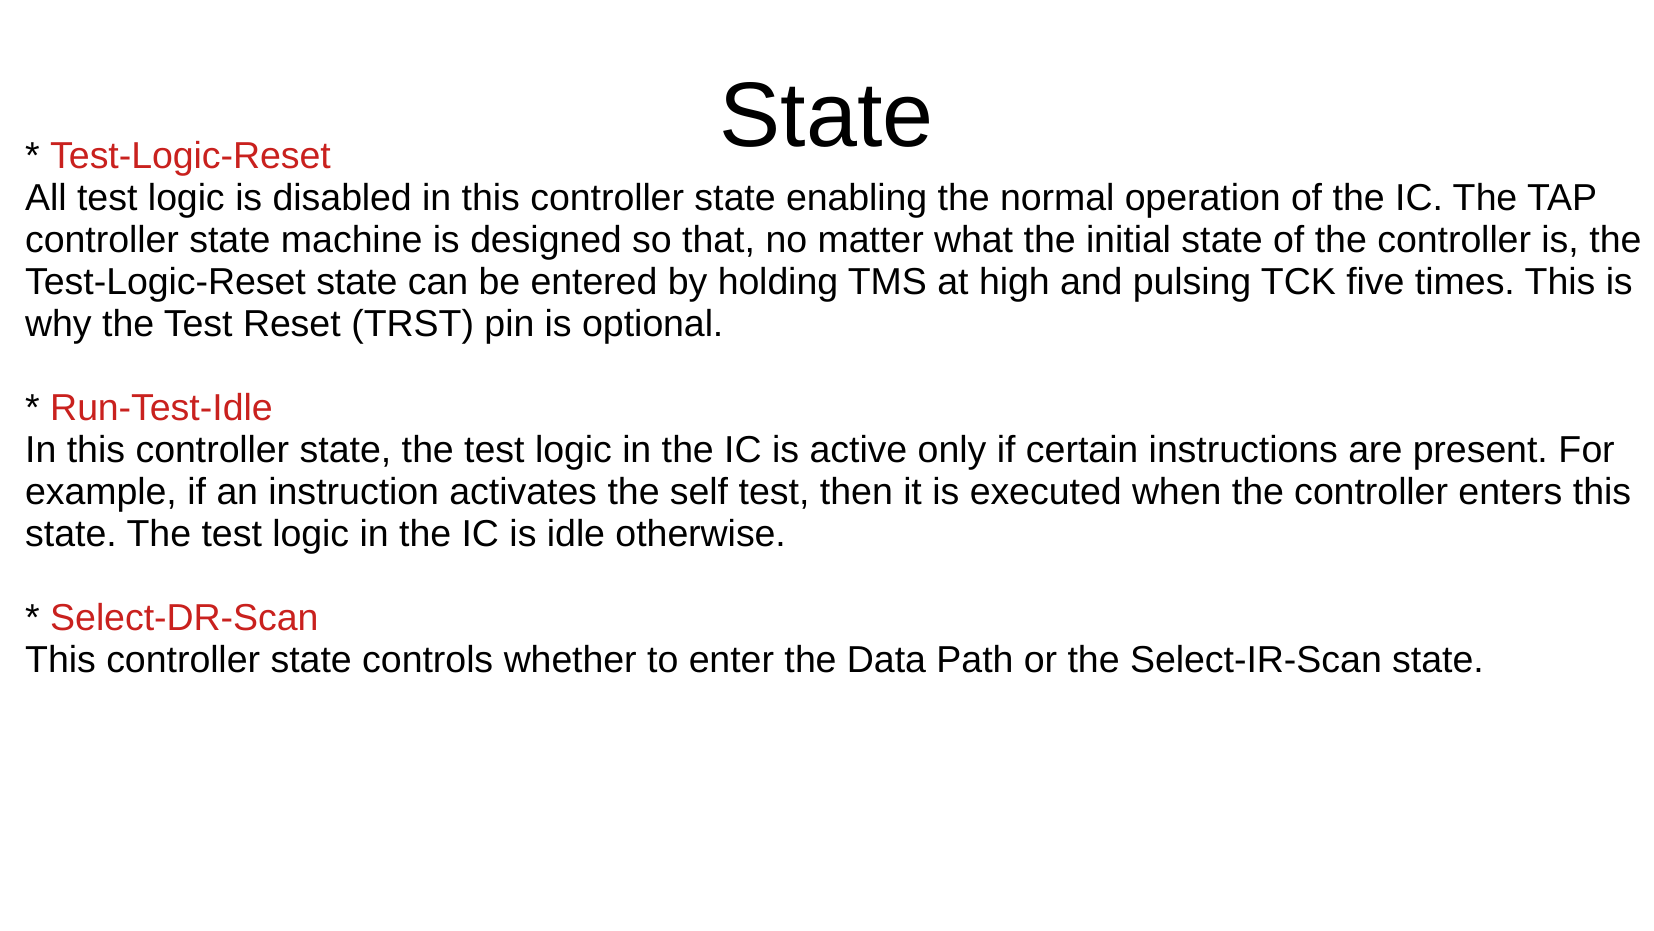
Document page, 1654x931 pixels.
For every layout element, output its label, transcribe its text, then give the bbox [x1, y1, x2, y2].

title State [82, 37, 1571, 127]
text_box * Test-Logic-Reset All test logic is disabled in this controller state enabling the normal operation of the IC. The TAP controller state machine is designed so that, no matter what the initial state of the controller is, the Test-Logic-Reset state can be entered by holding TMS at high and pulsing TCK five times. This is why the Test Reset (TRST) pin is optional. * Run-Test-Idle In this controller state, the test logic in the IC is active only if certain instructions are present. For example, if an instruction activates the self test, then it is executed when the controller enters this state. The test logic in the IC is idle otherwise. * Select-DR-Scan This controller state controls whether to enter the Data Path or the Select-IR-Scan state. [10, 127, 1654, 814]
